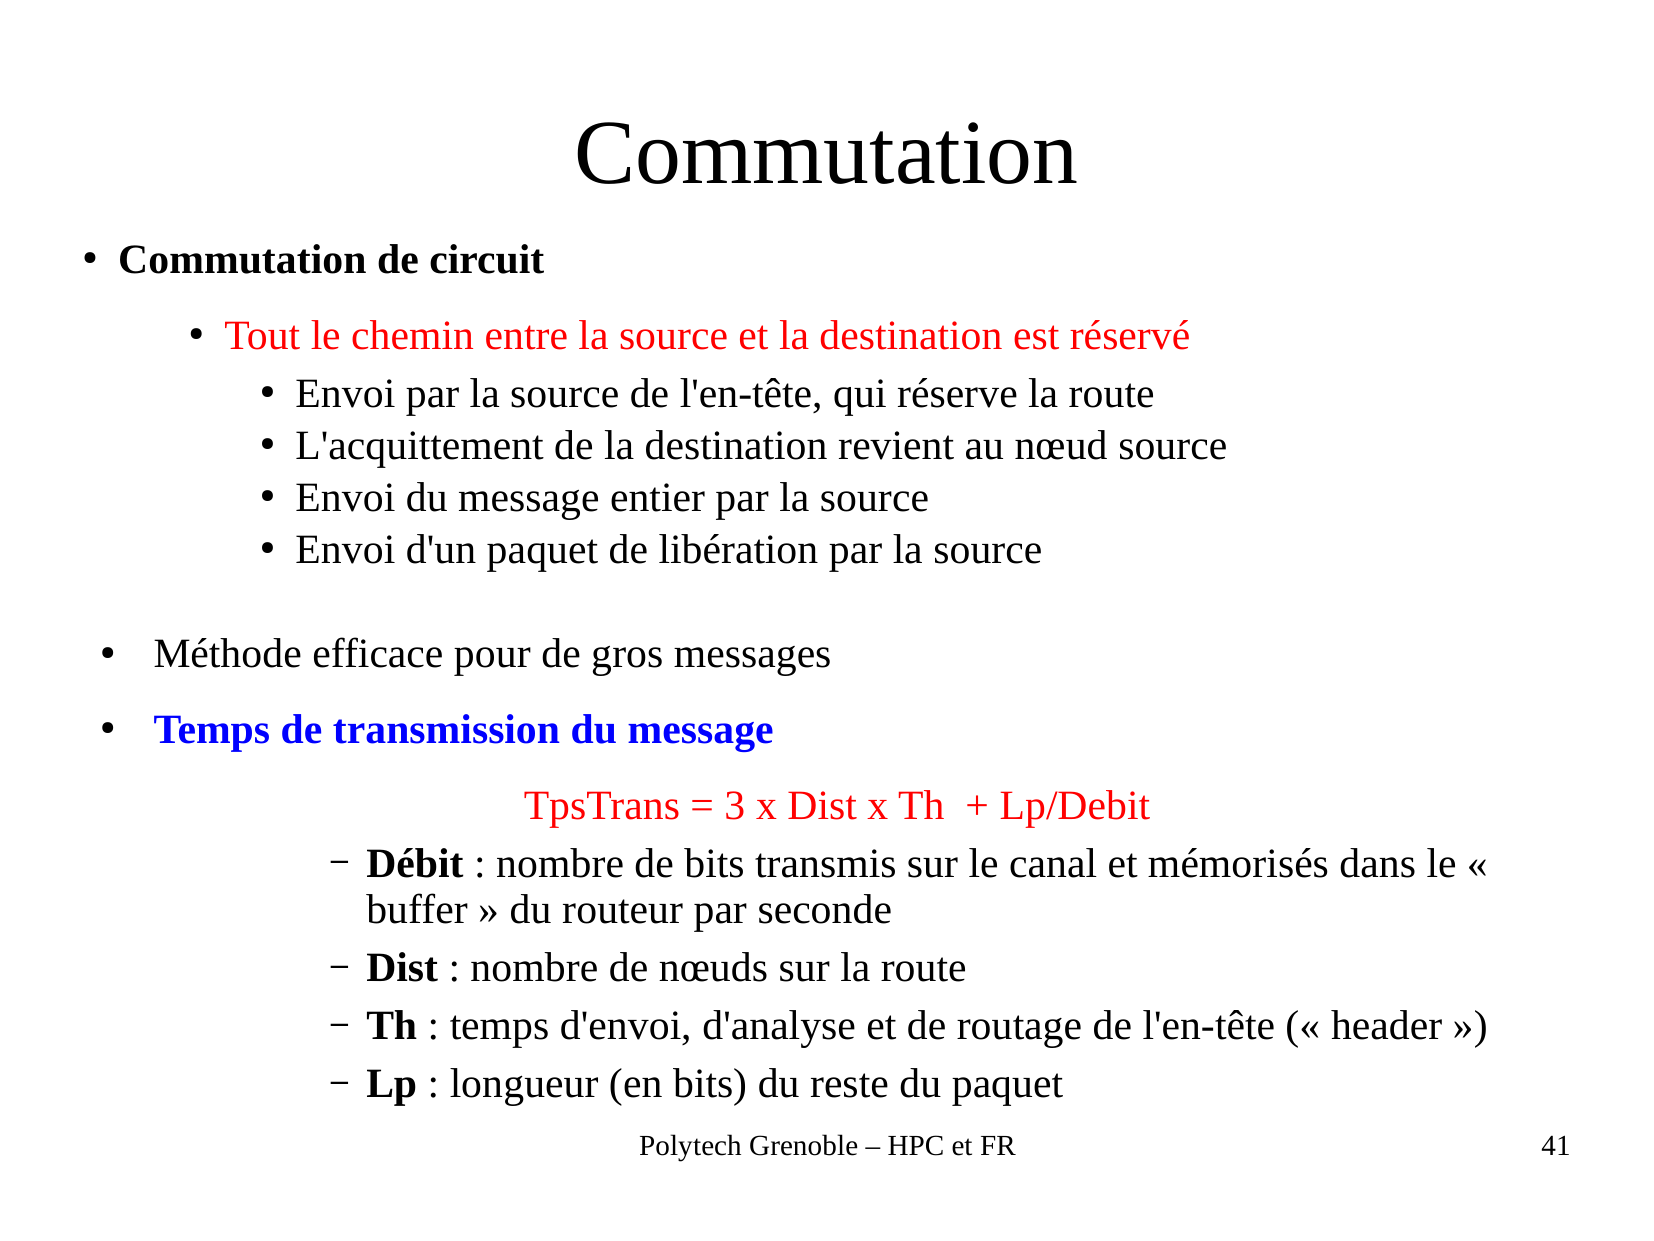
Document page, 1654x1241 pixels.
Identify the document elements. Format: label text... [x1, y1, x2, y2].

list Commutation de circuit Tout le chemin entre la source et la destination est réservé Envoi par la source de l'en-tête, qui réserve la route L'acquittement de la destination revient au nœud source Envoi du message entier par la source Envoi d'un paquet de libération par la source Méthode efficace pour de gros messages Temps de transmission du message TpsTrans = 3 x Dist x Th + Lp/Debit Débit : nombre de bits transmis sur le canal et mémorisés dans le « buffer » du routeur par seconde Dist : nombre de nœuds sur la route Th : temps d'envoi, d'analyse et de routage de l'en-tête (« header ») Lp : longueur (en bits) du reste du paquet [82, 160, 1583, 1111]
title Commutation [82, 49, 1571, 160]
